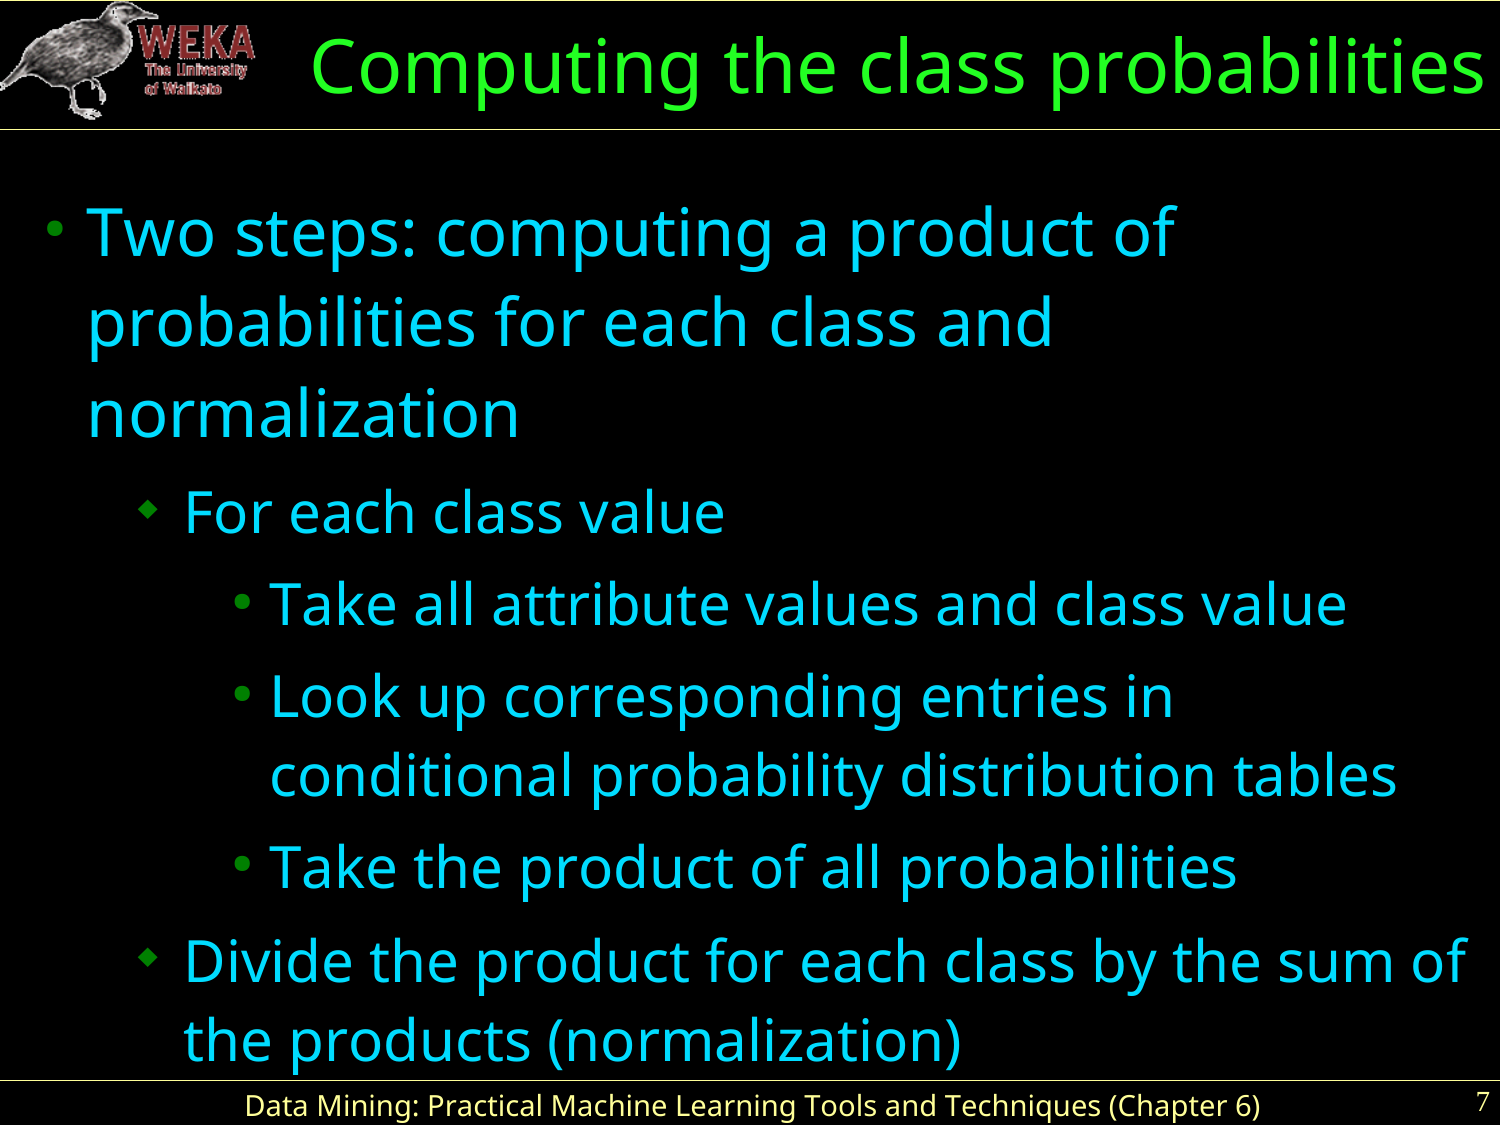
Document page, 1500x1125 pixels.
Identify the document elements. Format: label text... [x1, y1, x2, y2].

picture [0, 1, 266, 129]
text_box Two steps: computing a product of probabilities for each class and normalization For each class value Take all attribute values and class value Look up corresponding entries in conditional probability distribution tables Take the product of all probabilities Divide the product for each class by the sum of the products (normalization) [29, 177, 1500, 999]
title Computing the class probabilities [295, 0, 1500, 159]
